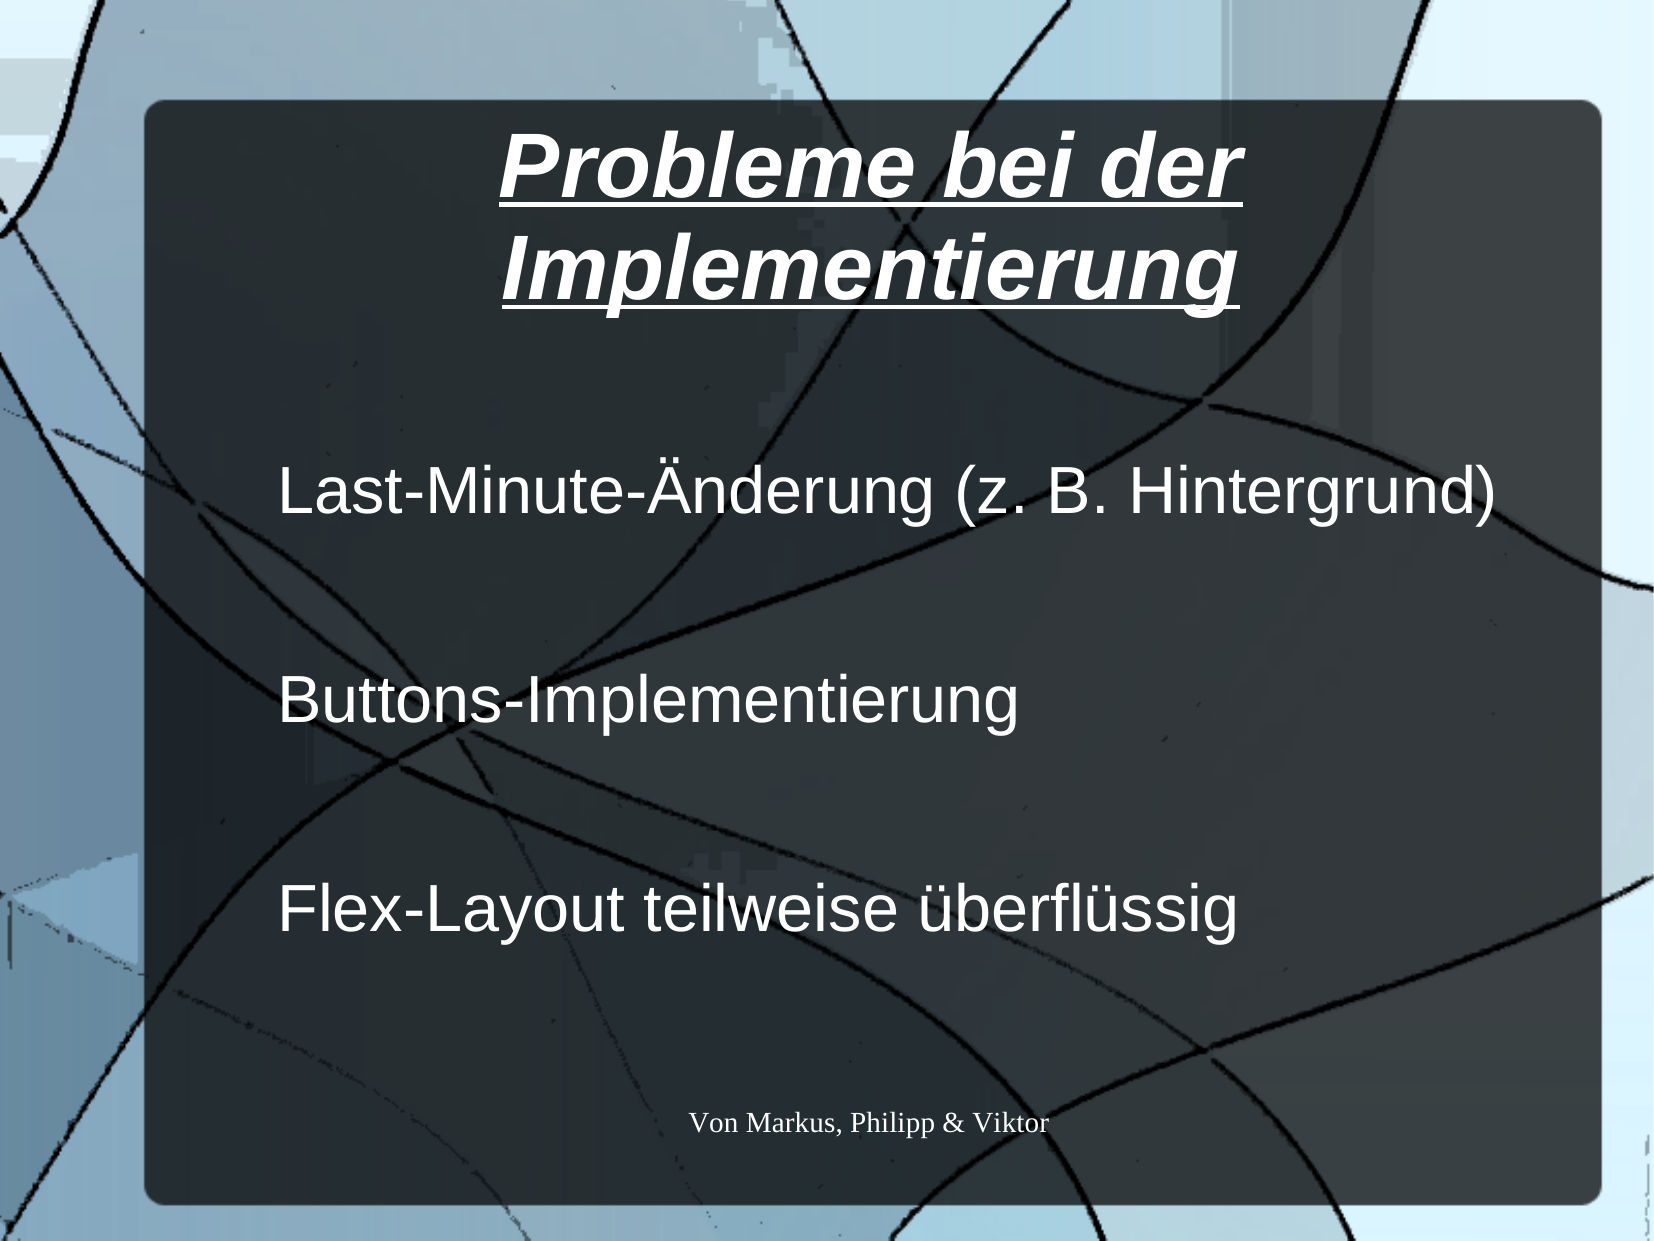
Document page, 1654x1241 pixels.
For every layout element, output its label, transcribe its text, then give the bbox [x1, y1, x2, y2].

list Last-Minute-Änderung (z. B. Hintergrund) Buttons-Implementierung Flex-Layout teilweise überflüssig [206, 349, 1571, 1050]
picture [0, 0, 1654, 1241]
title Probleme bei der Implementierung [159, 108, 1583, 325]
